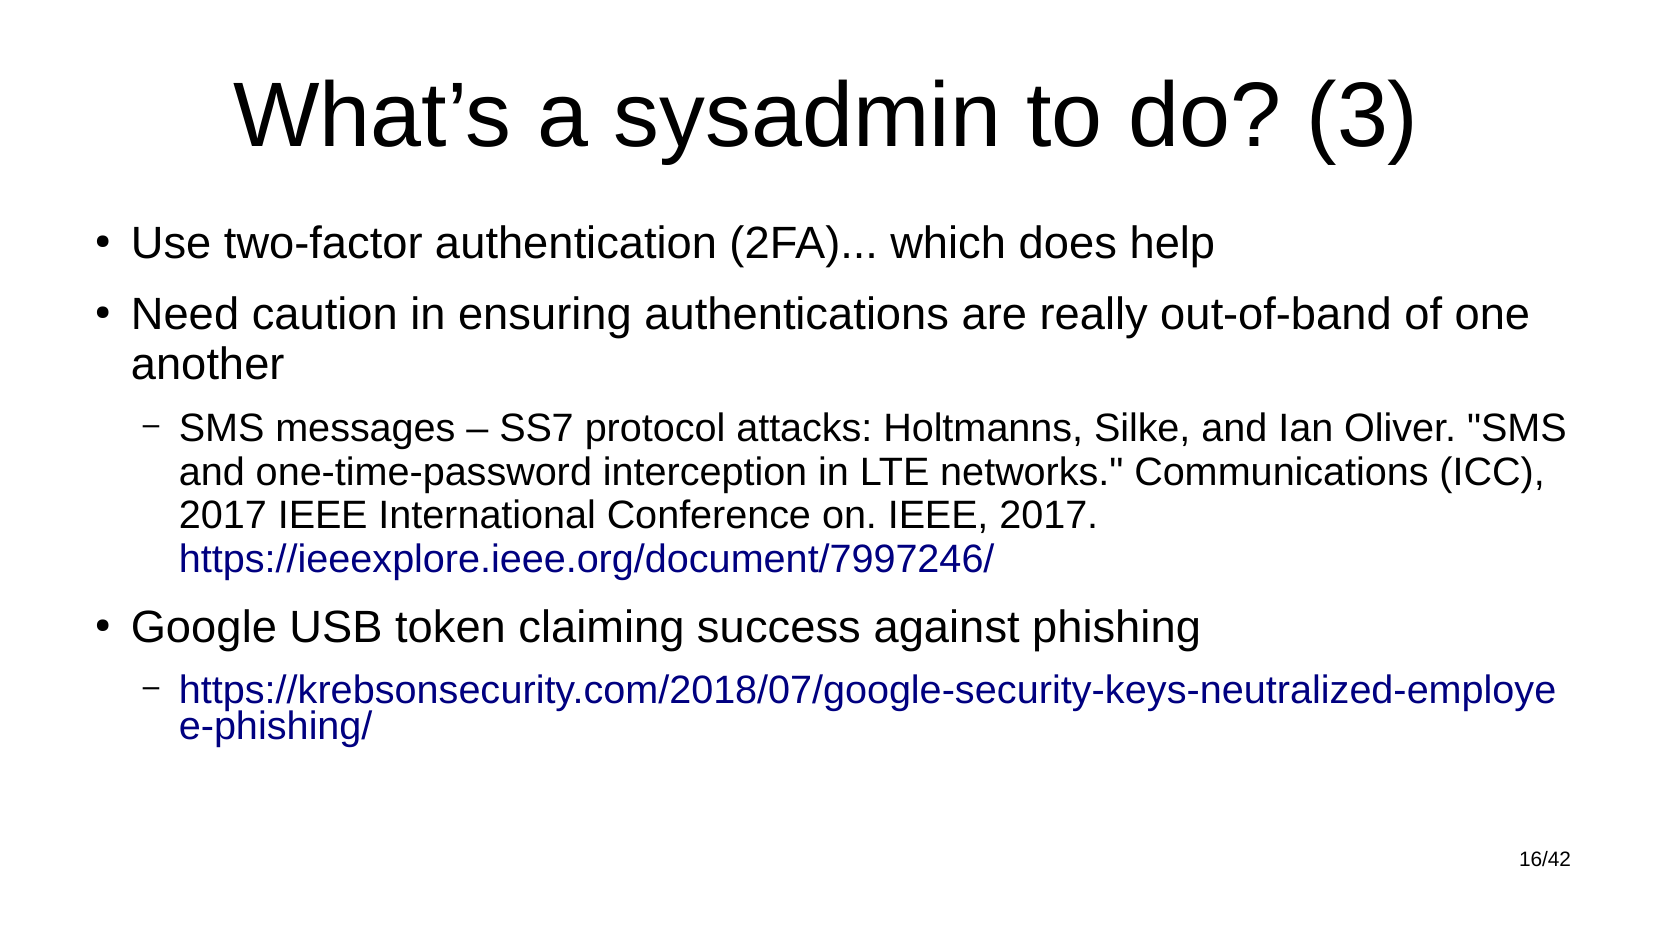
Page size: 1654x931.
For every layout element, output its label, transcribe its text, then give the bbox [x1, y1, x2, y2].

list Use two-factor authentication (2FA)... which does help Need caution in ensuring authentications are really out-of-band of one another SMS messages – SS7 protocol attacks: Holtmanns, Silke, and Ian Oliver. "SMS and one-time-password interception in LTE networks." Communications (ICC), 2017 IEEE International Conference on. IEEE, 2017. https://ieeexplore.ieee.org/document/7997246/ Google USB token claiming success against phishing https://krebsonsecurity.com/2018/07/google-security-keys-neutralized-employee-phishing/ [82, 217, 1571, 758]
title What’s a sysadmin to do? (3) [82, 37, 1571, 193]
